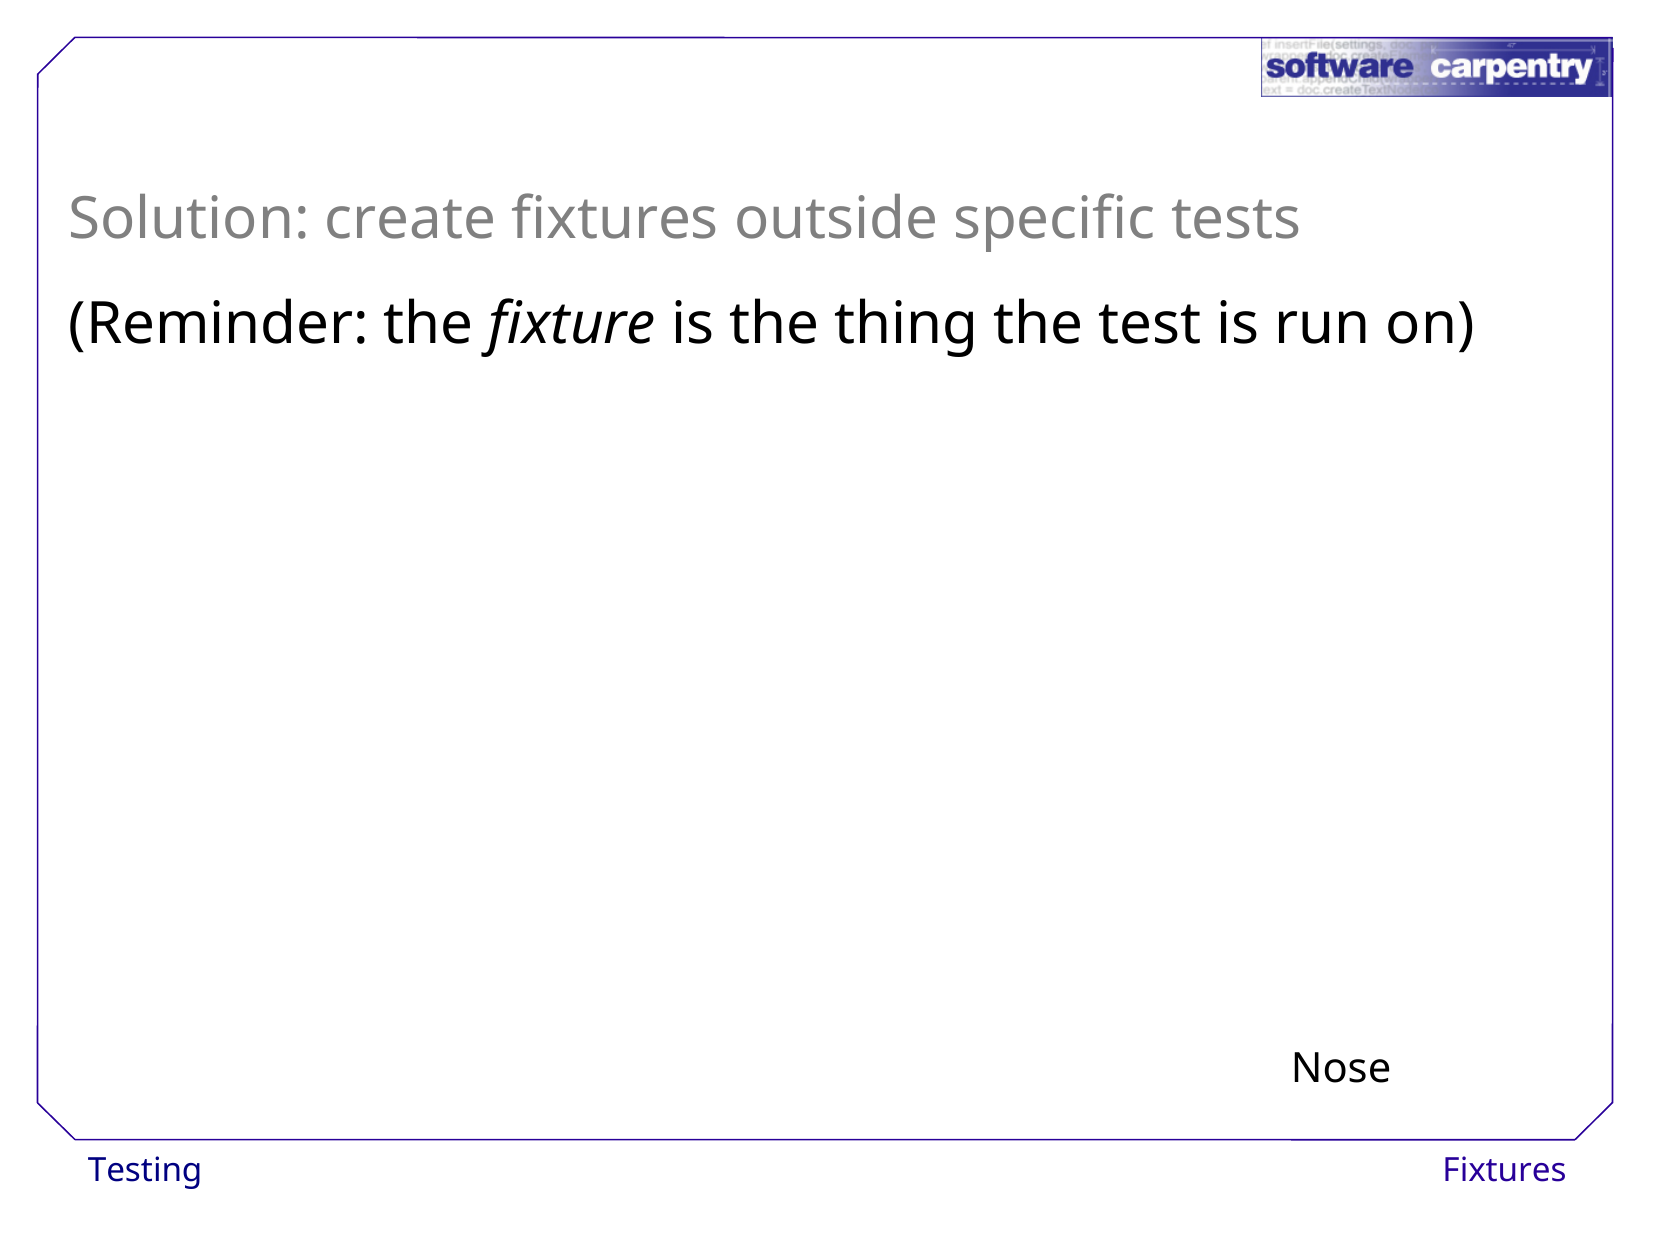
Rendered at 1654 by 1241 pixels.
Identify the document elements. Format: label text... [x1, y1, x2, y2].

text_box Nose [1276, 1008, 1557, 1099]
text_box Solution: create fixtures outside specific tests (Reminder: the fixture is the thing the test is run on) [53, 137, 1640, 364]
picture [1261, 39, 1613, 97]
